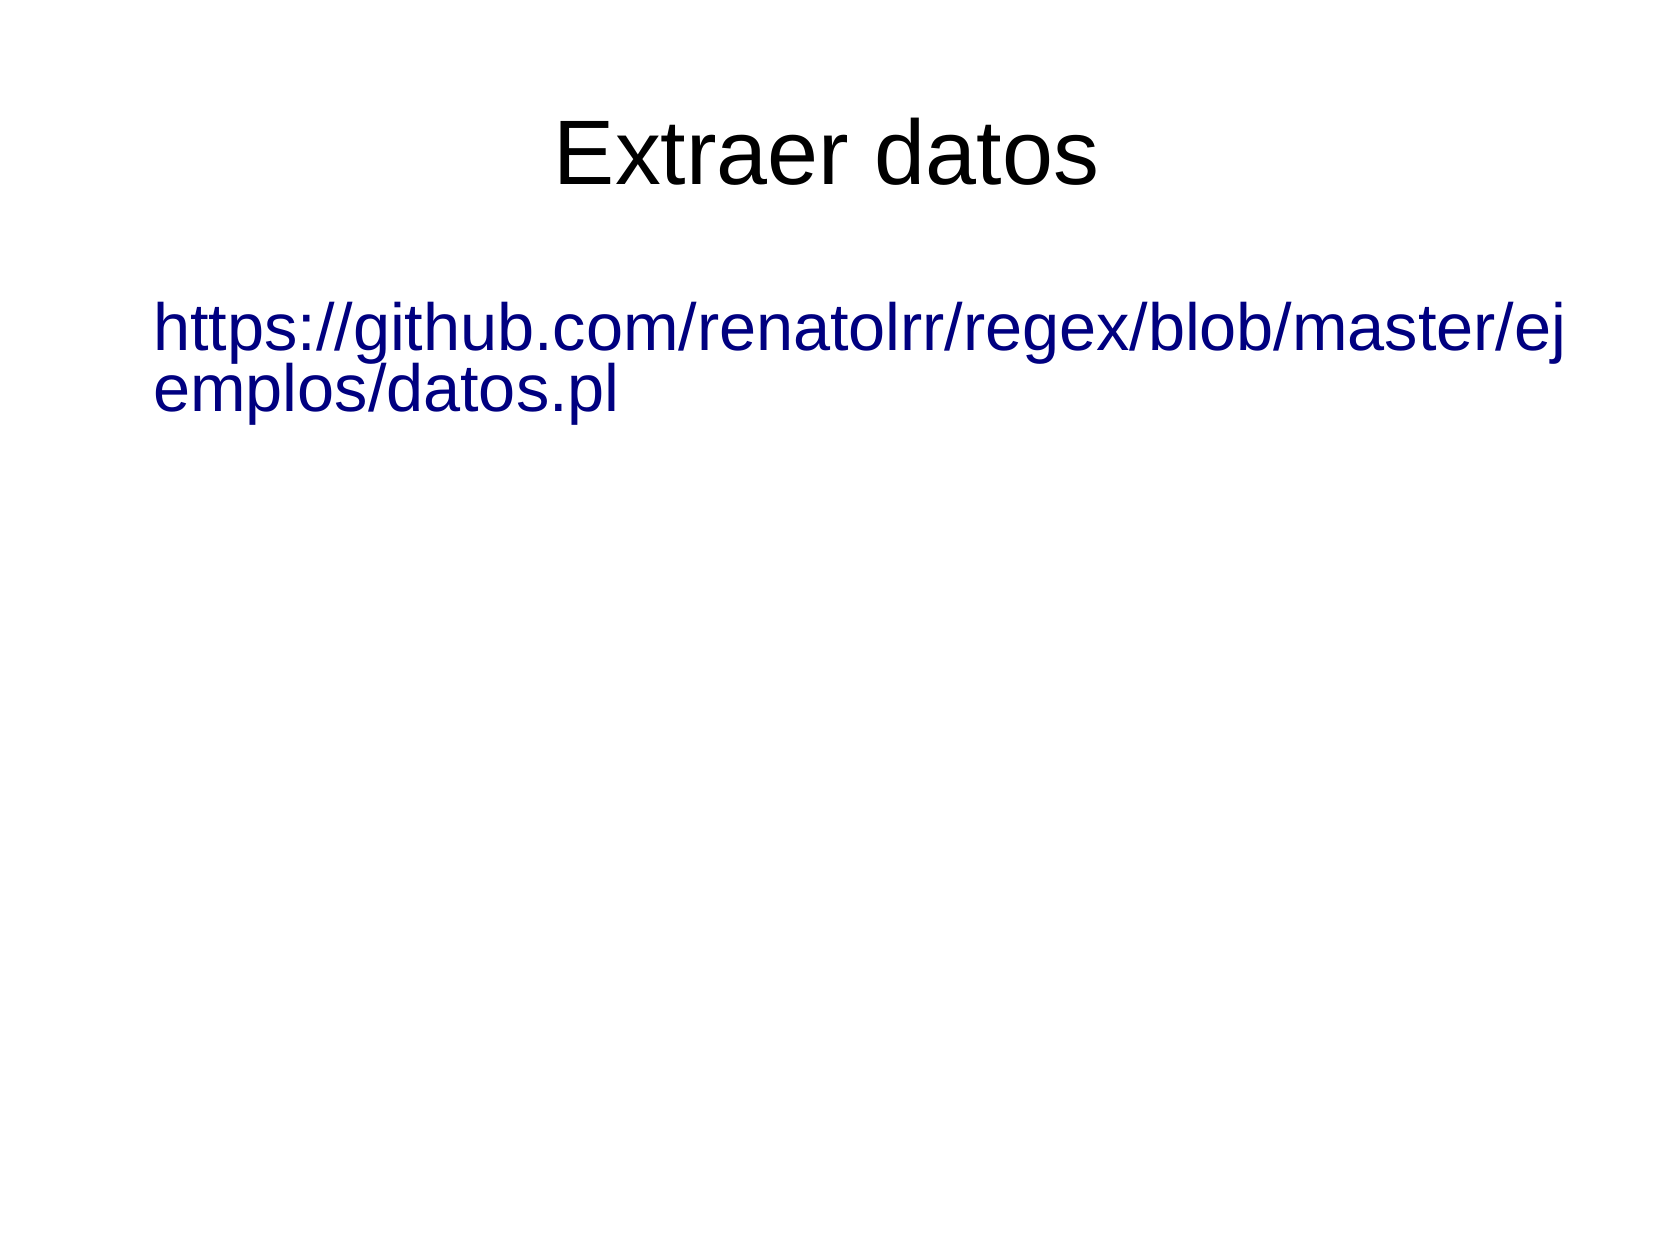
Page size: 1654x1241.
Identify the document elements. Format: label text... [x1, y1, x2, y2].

list https://github.com/renatolrr/regex/blob/master/ejemplos/datos.pl [82, 290, 1571, 1010]
title Extraer datos [82, 49, 1571, 257]
